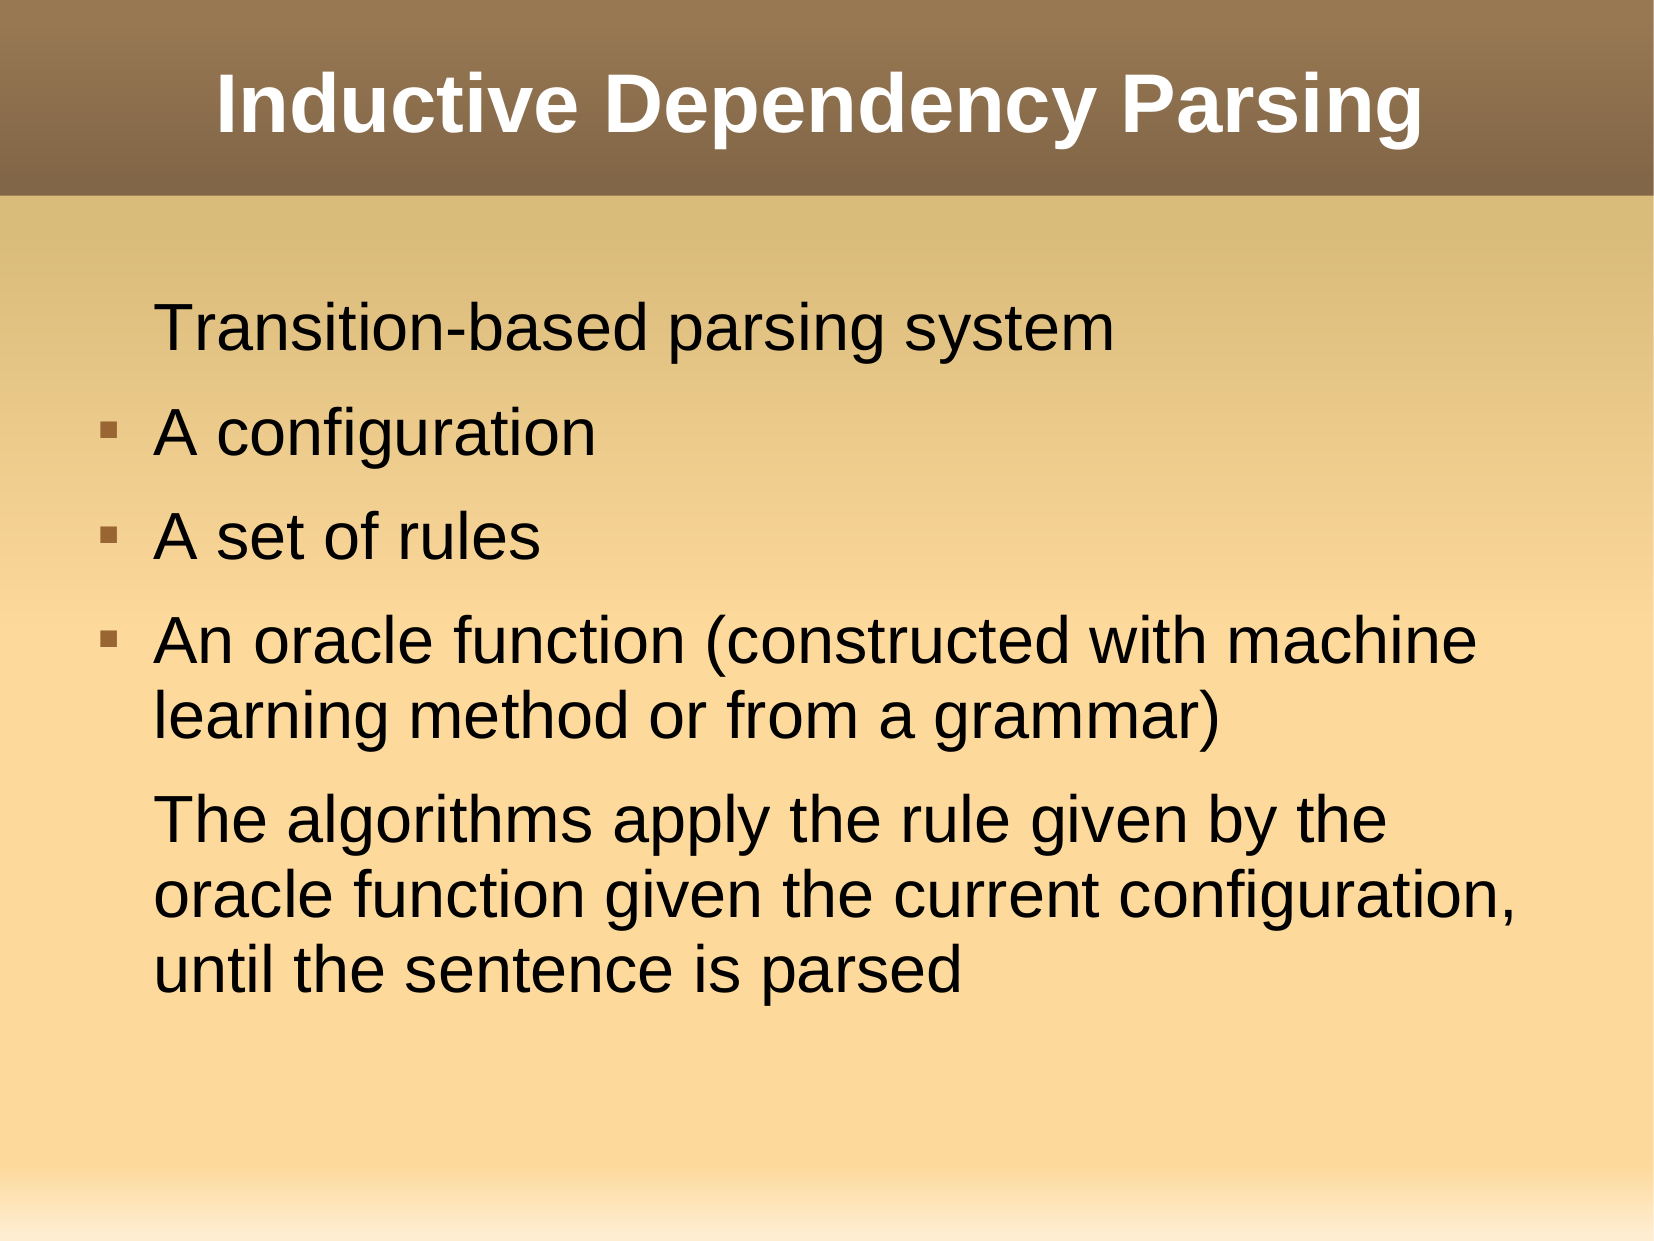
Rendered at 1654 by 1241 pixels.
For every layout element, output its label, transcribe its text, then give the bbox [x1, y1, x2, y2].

picture [0, 0, 1654, 1241]
title Inductive Dependency Parsing [76, 7, 1565, 200]
list Transition-based parsing system A configuration A set of rules An oracle function (constructed with machine learning method or from a grammar) The algorithms apply the rule given by the oracle function given the current configuration, until the sentence is parsed [82, 290, 1571, 1111]
